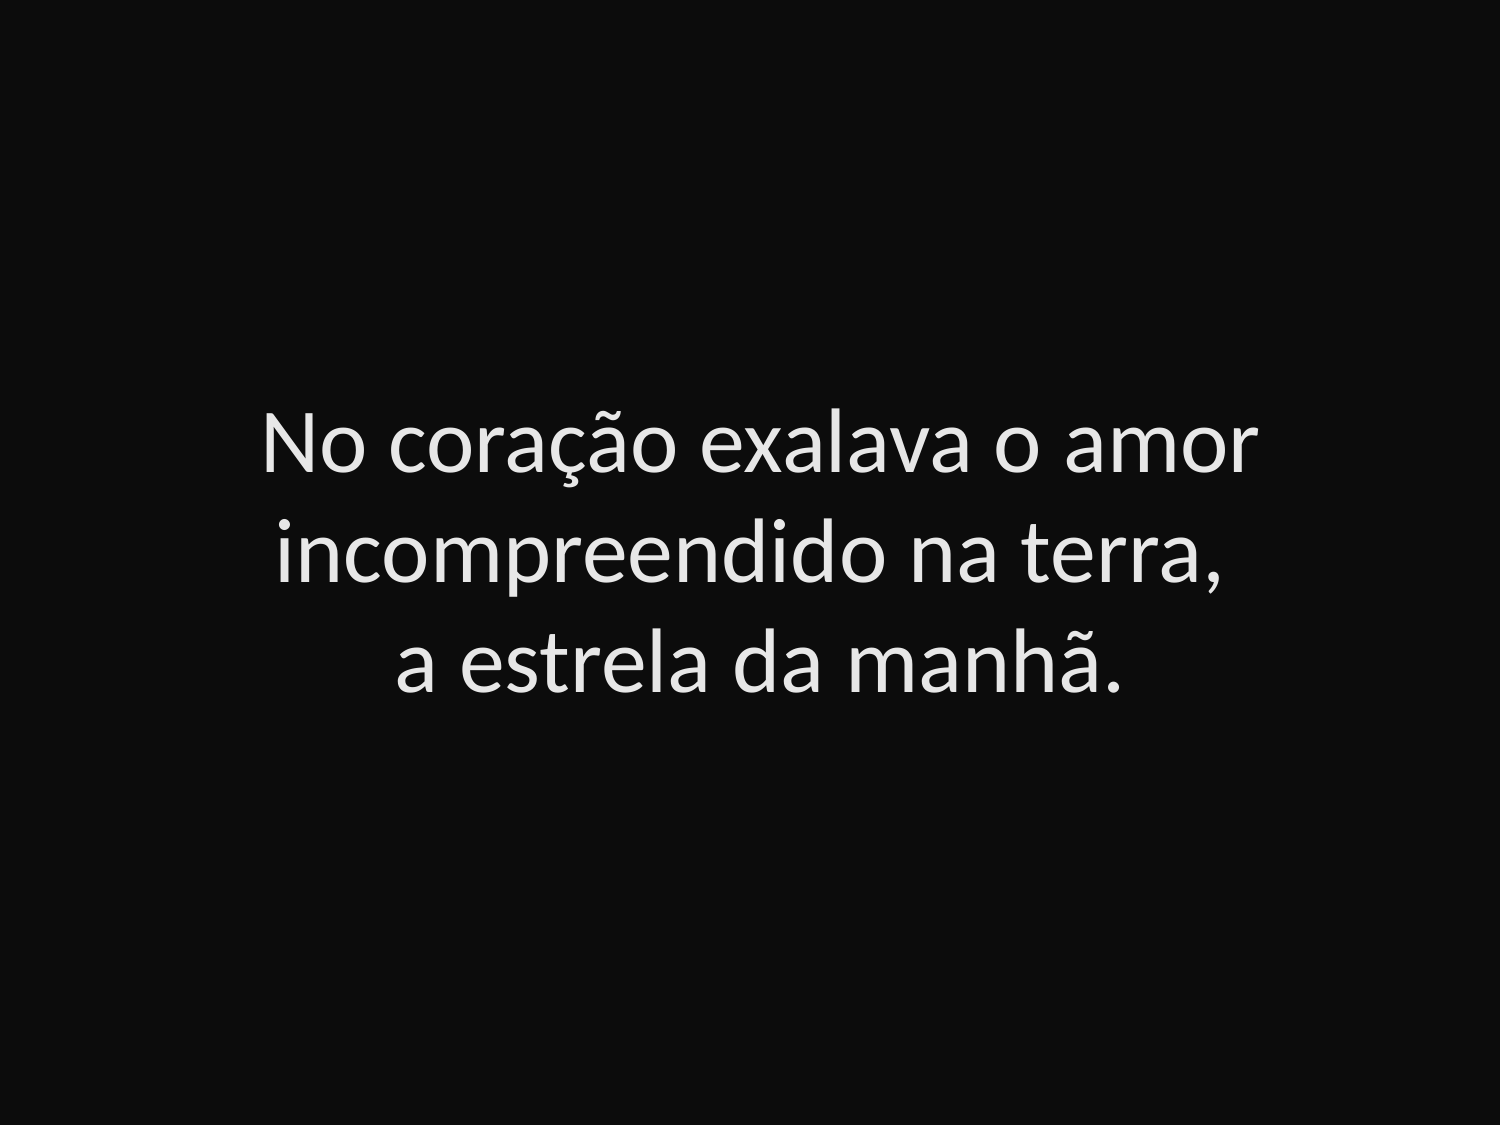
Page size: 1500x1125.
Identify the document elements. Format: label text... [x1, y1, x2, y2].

title No coração exalava o amor incompreendido na terra, a estrela da manhã. [75, 45, 1447, 1047]
